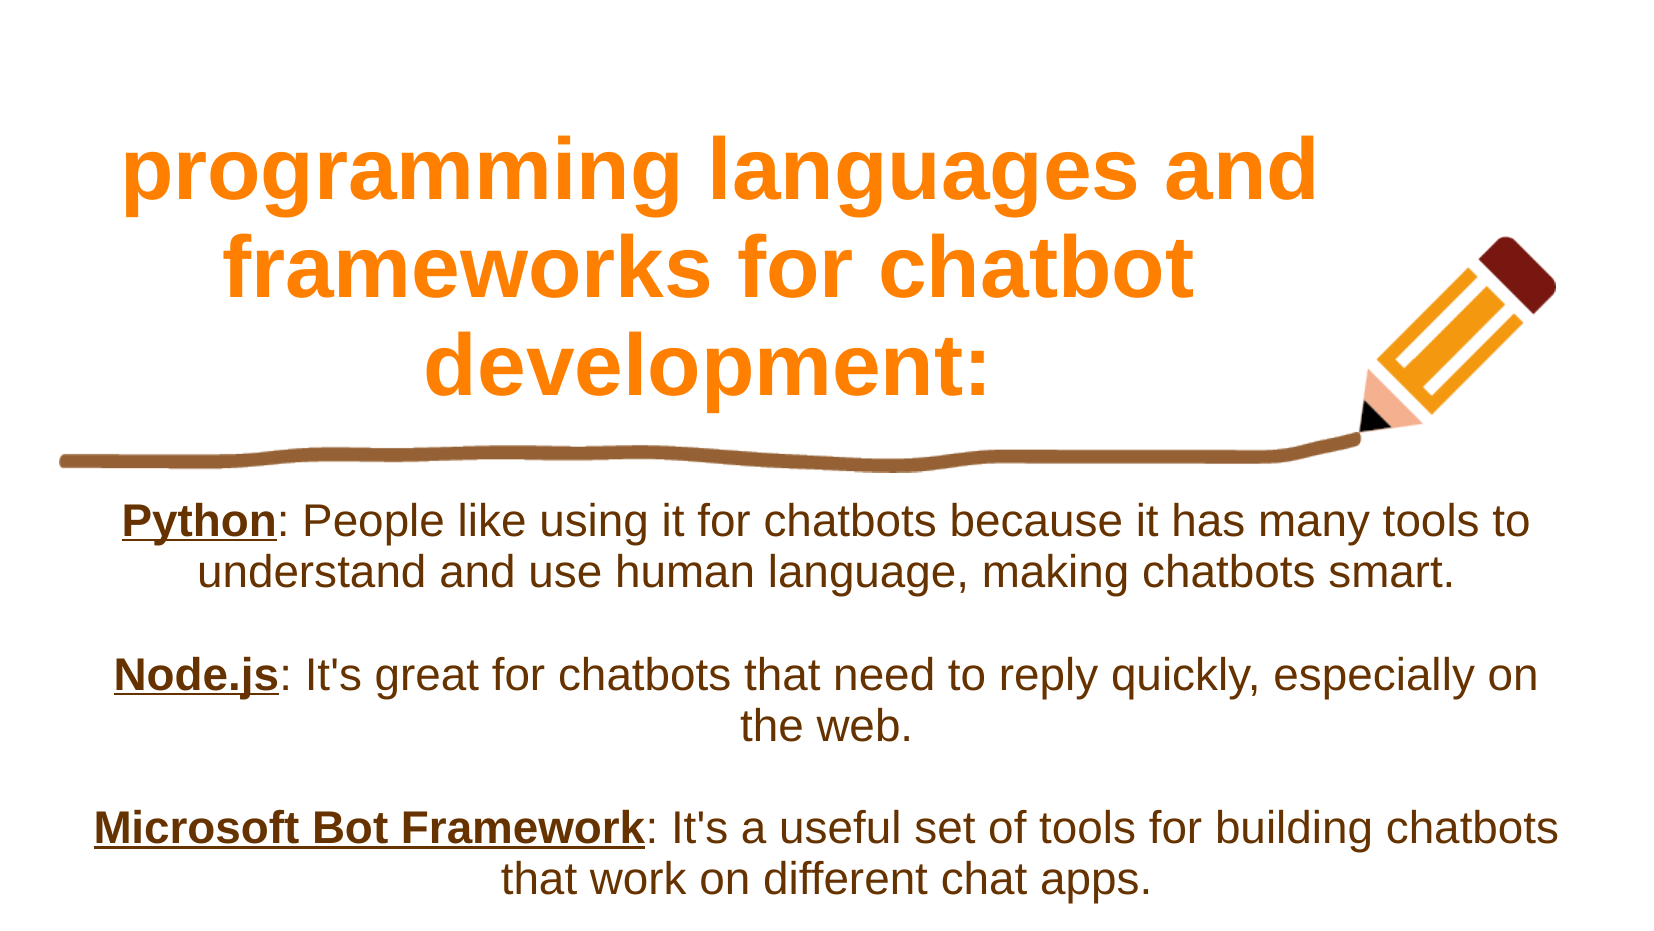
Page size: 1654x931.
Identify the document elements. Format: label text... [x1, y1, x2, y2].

picture [59, 236, 1556, 473]
title programming languages and frameworks for chatbot development: [88, 120, 1329, 414]
subtitle Python: People like using it for chatbots because it has many tools to understand and use human language, making chatbots smart. Node.js: It's great for chatbots that need to reply quickly, especially on the web. Microsoft Bot Framework: It's a useful set of tools for building chatbots that work on different chat apps. [88, 494, 1565, 905]
